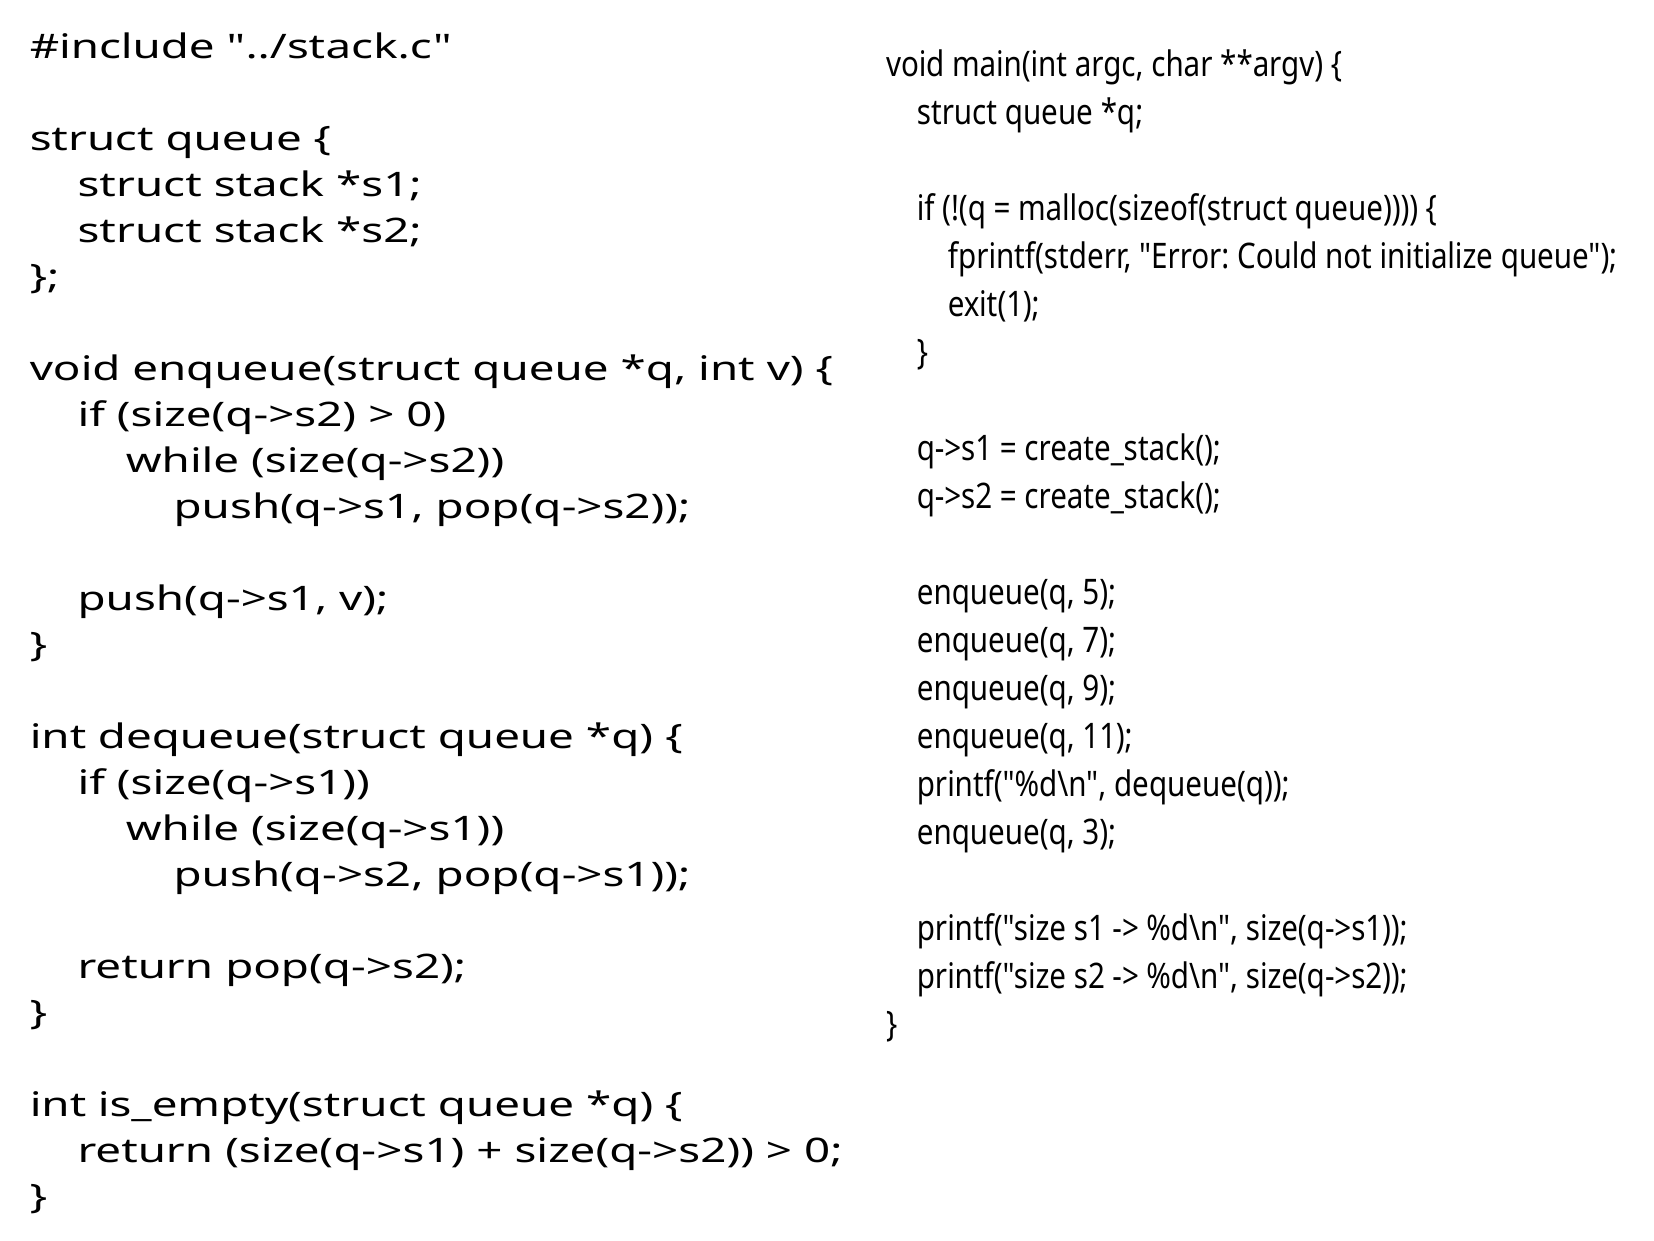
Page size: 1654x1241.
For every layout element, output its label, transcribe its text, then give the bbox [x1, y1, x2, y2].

text_box #include "../stack.c" struct queue { struct stack *s1; struct stack *s2; }; void enqueue(struct queue *q, int v) { if (size(q->s2) > 0) while (size(q->s2)) push(q->s1, pop(q->s2)); push(q->s1, v); } int dequeue(struct queue *q) { if (size(q->s1)) while (size(q->s1)) push(q->s2, pop(q->s1)); return pop(q->s2); } int is_empty(struct queue *q) { return (size(q->s1) + size(q->s2)) > 0; } [15, 15, 856, 1231]
text_box void main(int argc, char **argv) { struct queue *q; if (!(q = malloc(sizeof(struct queue)))) { fprintf(stderr, "Error: Could not initialize queue"); exit(1); } q->s1 = create_stack(); q->s2 = create_stack(); enqueue(q, 5); enqueue(q, 7); enqueue(q, 9); enqueue(q, 11); printf("%d\n", dequeue(q)); enqueue(q, 3); printf("size s1 -> %d\n", size(q->s1)); printf("size s2 -> %d\n", size(q->s2)); } [871, 31, 1636, 1051]
